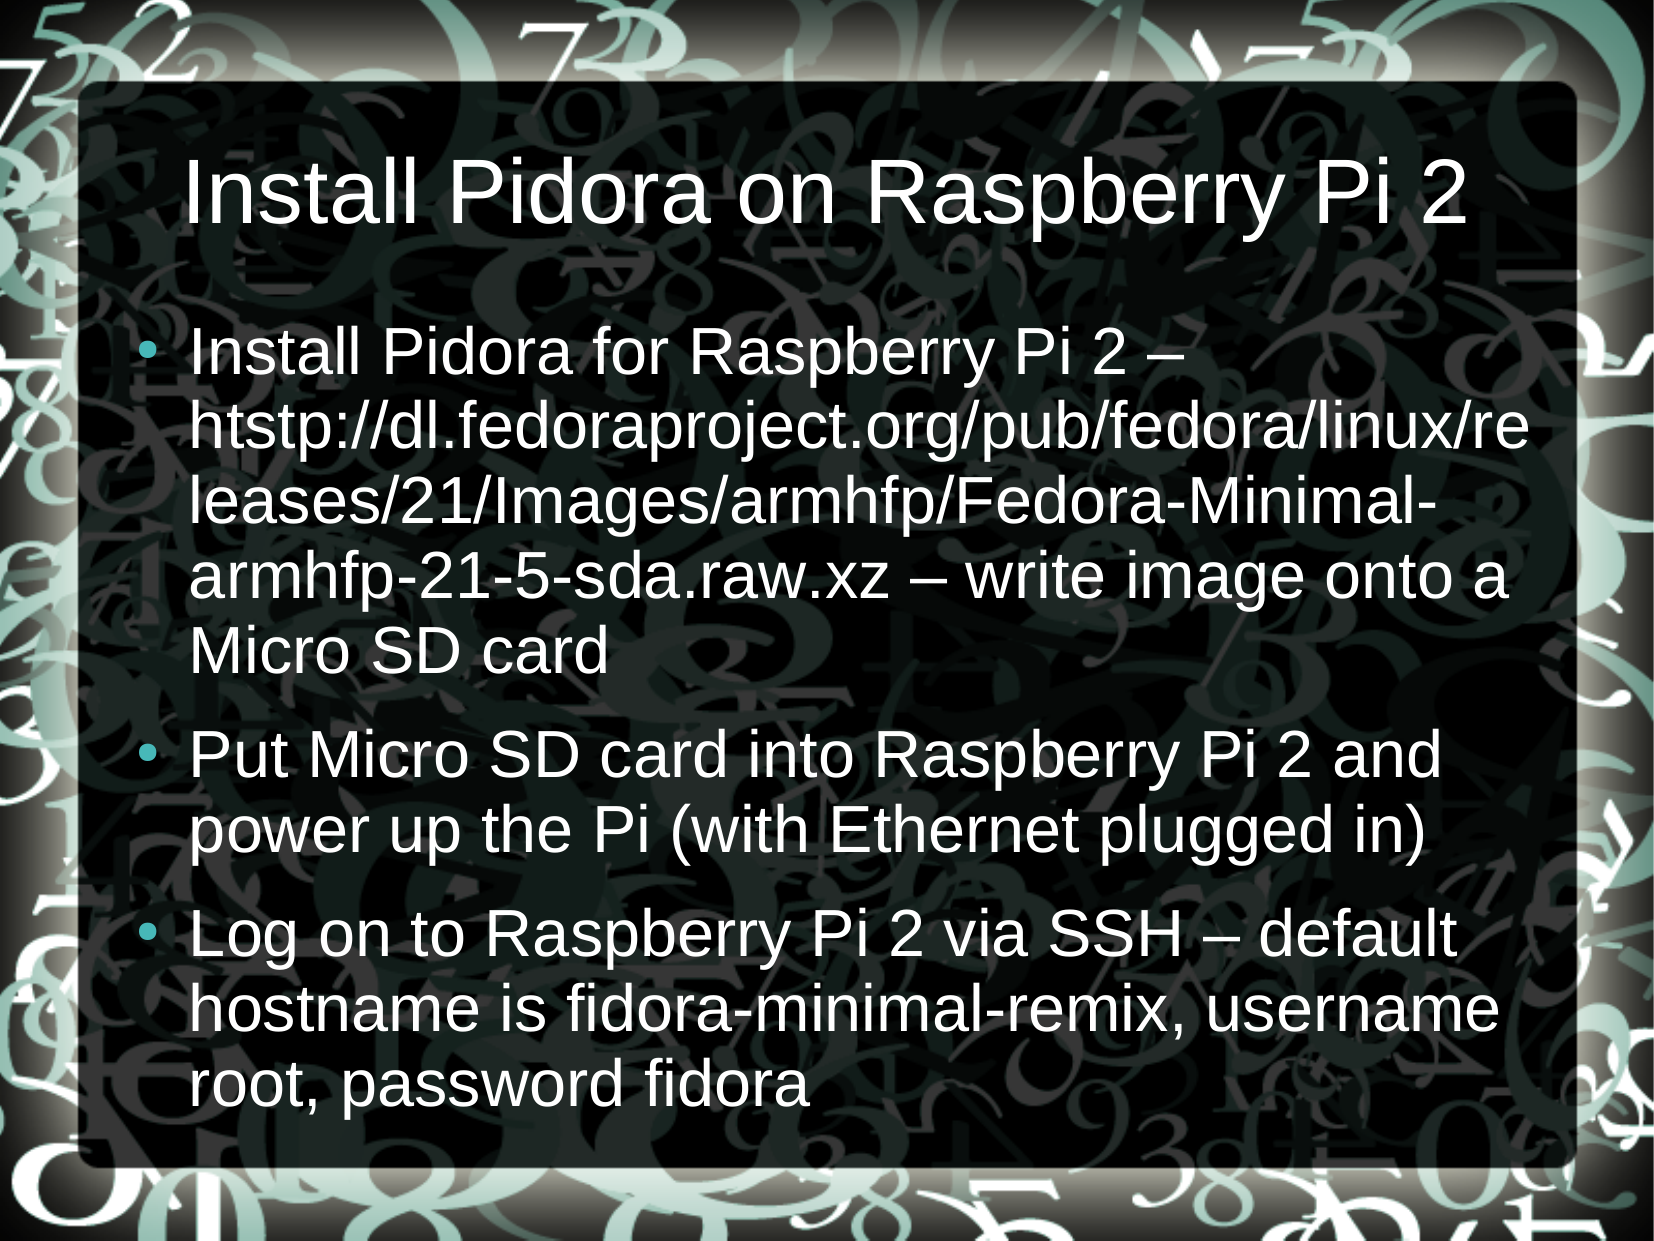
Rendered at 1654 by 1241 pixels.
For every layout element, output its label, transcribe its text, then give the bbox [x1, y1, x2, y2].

picture [0, 0, 1654, 1241]
list Install Pidora for Raspberry Pi 2 – htstp://dl.fedoraproject.org/pub/fedora/linux/releases/21/Images/armhfp/Fedora-Minimal-armhfp-21-5-sda.raw.xz – write image onto a Micro SD card Put Micro SD card into Raspberry Pi 2 and power up the Pi (with Ethernet plugged in) Log on to Raspberry Pi 2 via SSH – default hostname is fidora-minimal-remix, username root, password fidora [118, 313, 1542, 1119]
title Install Pidora on Raspberry Pi 2 [82, 88, 1571, 296]
